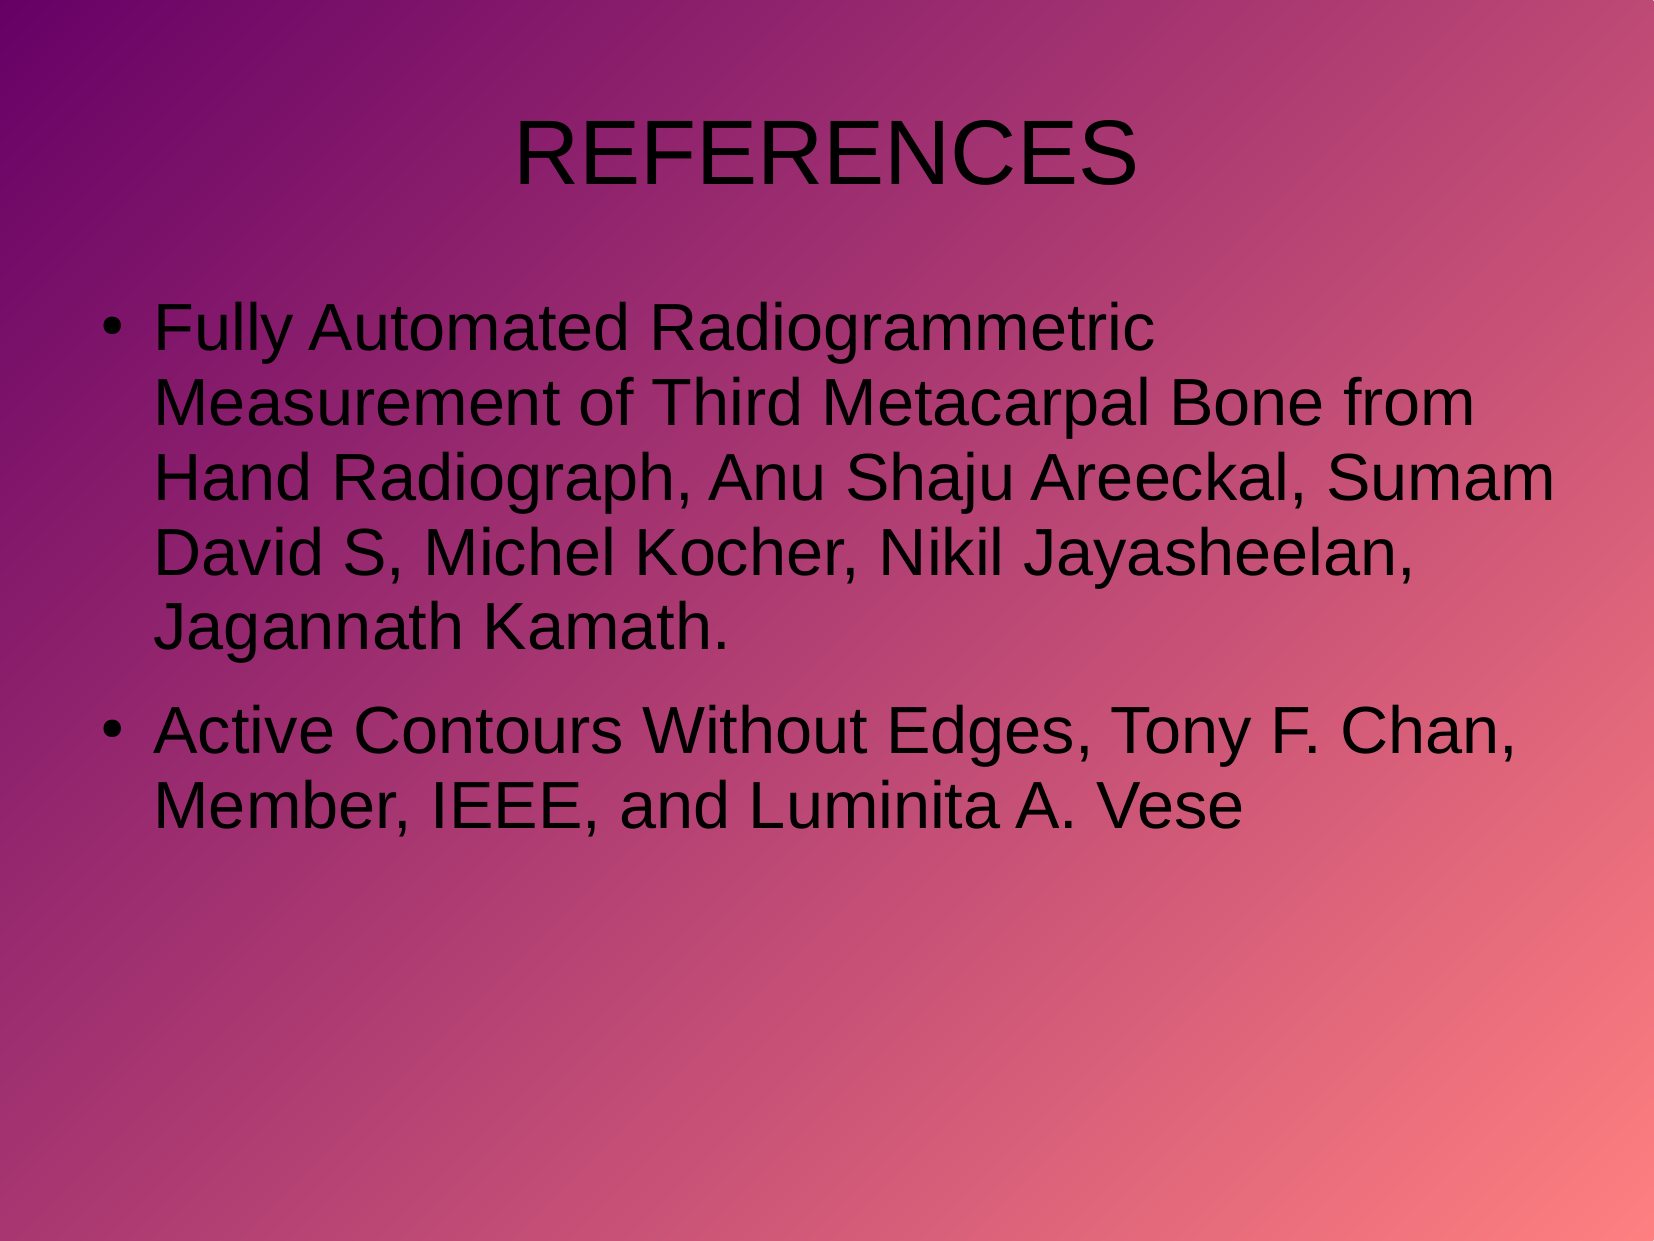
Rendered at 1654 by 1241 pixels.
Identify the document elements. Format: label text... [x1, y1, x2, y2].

list Fully Automated Radiogrammetric Measurement of Third Metacarpal Bone from Hand Radiograph, Anu Shaju Areeckal, Sumam David S, Michel Kocher, Nikil Jayasheelan, Jagannath Kamath. Active Contours Without Edges, Tony F. Chan, Member, IEEE, and Luminita A. Vese [82, 290, 1571, 1010]
title REFERENCES [82, 49, 1571, 257]
